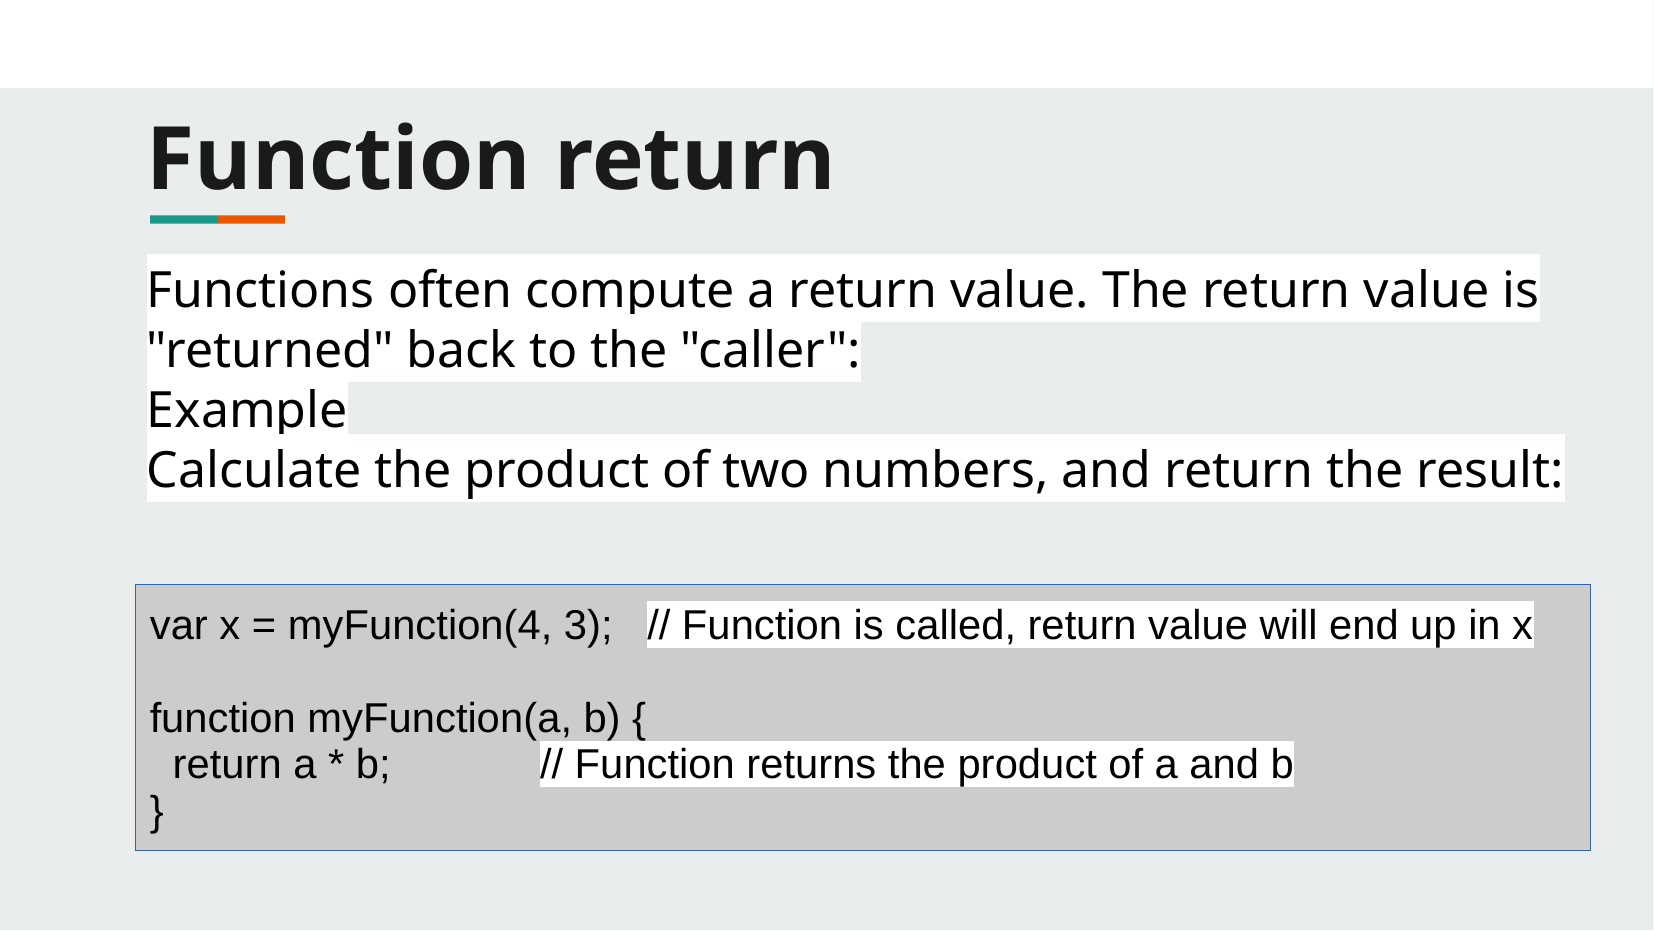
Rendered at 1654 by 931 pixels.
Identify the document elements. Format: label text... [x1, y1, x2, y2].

title Function return Functions often compute a return value. The return value is "returned" back to the "caller": Example Calculate the product of two numbers, and return the result: [131, 87, 1640, 626]
text_box var x = myFunction(4, 3); // Function is called, return value will end up in x function myFunction(a, b) { return a * b; // Function returns the product of a and b } [135, 584, 1591, 851]
